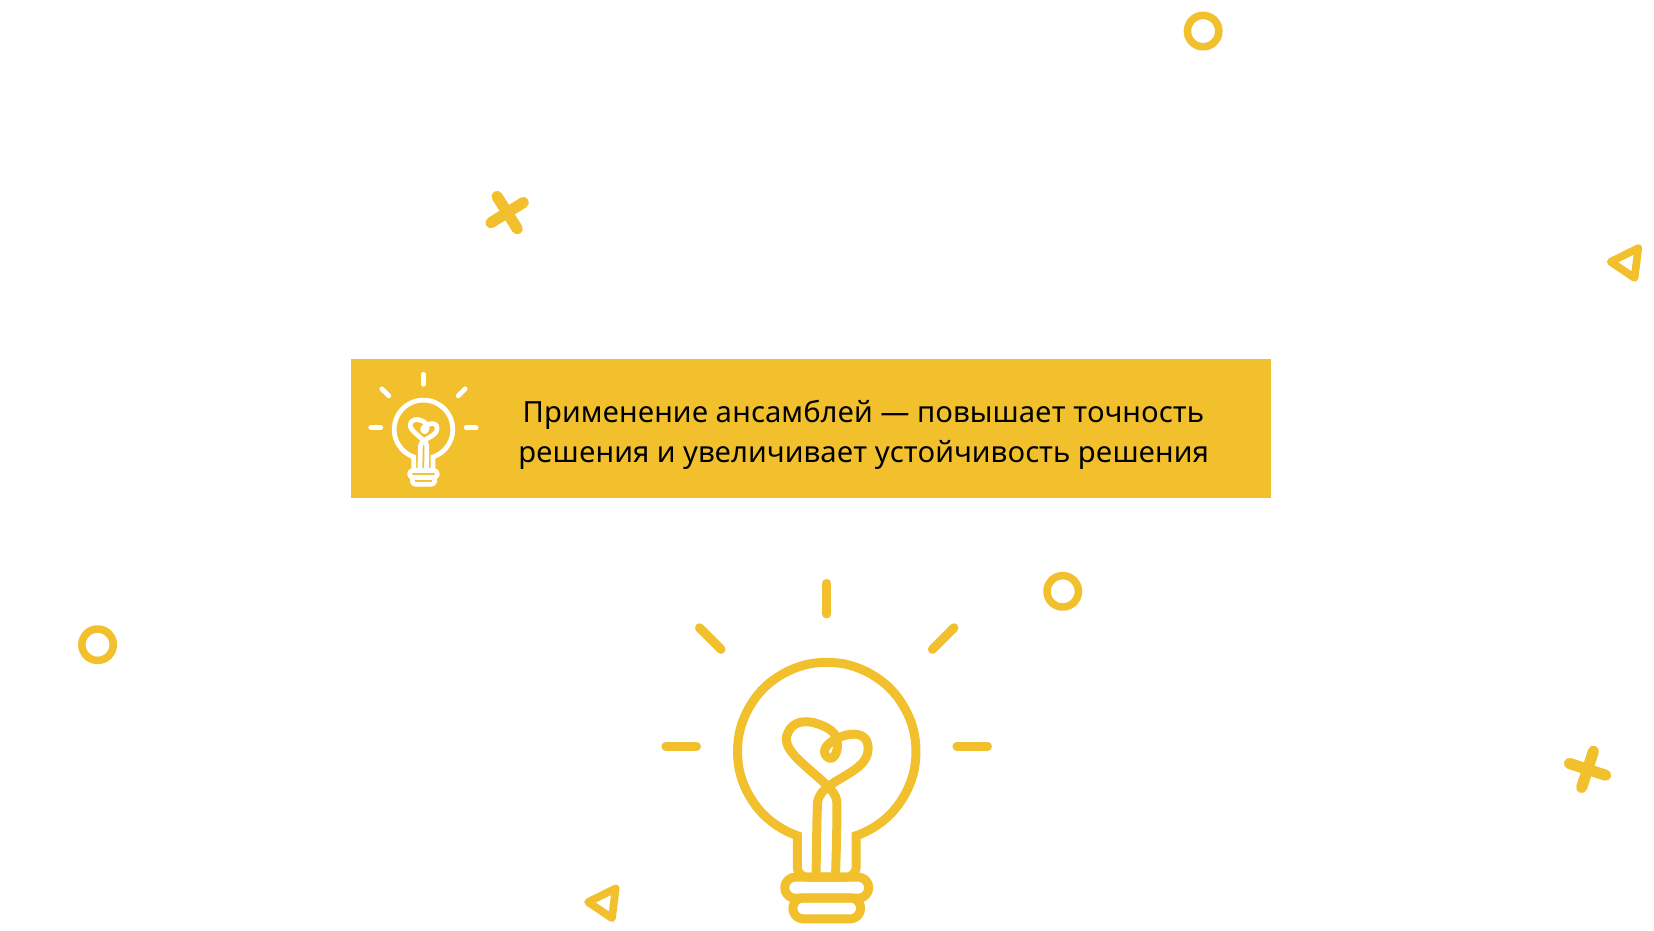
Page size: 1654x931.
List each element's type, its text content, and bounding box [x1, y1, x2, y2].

text_box Применение ансамблей — повышает точность решения и увеличивает устойчивость решения [487, 339, 1241, 523]
